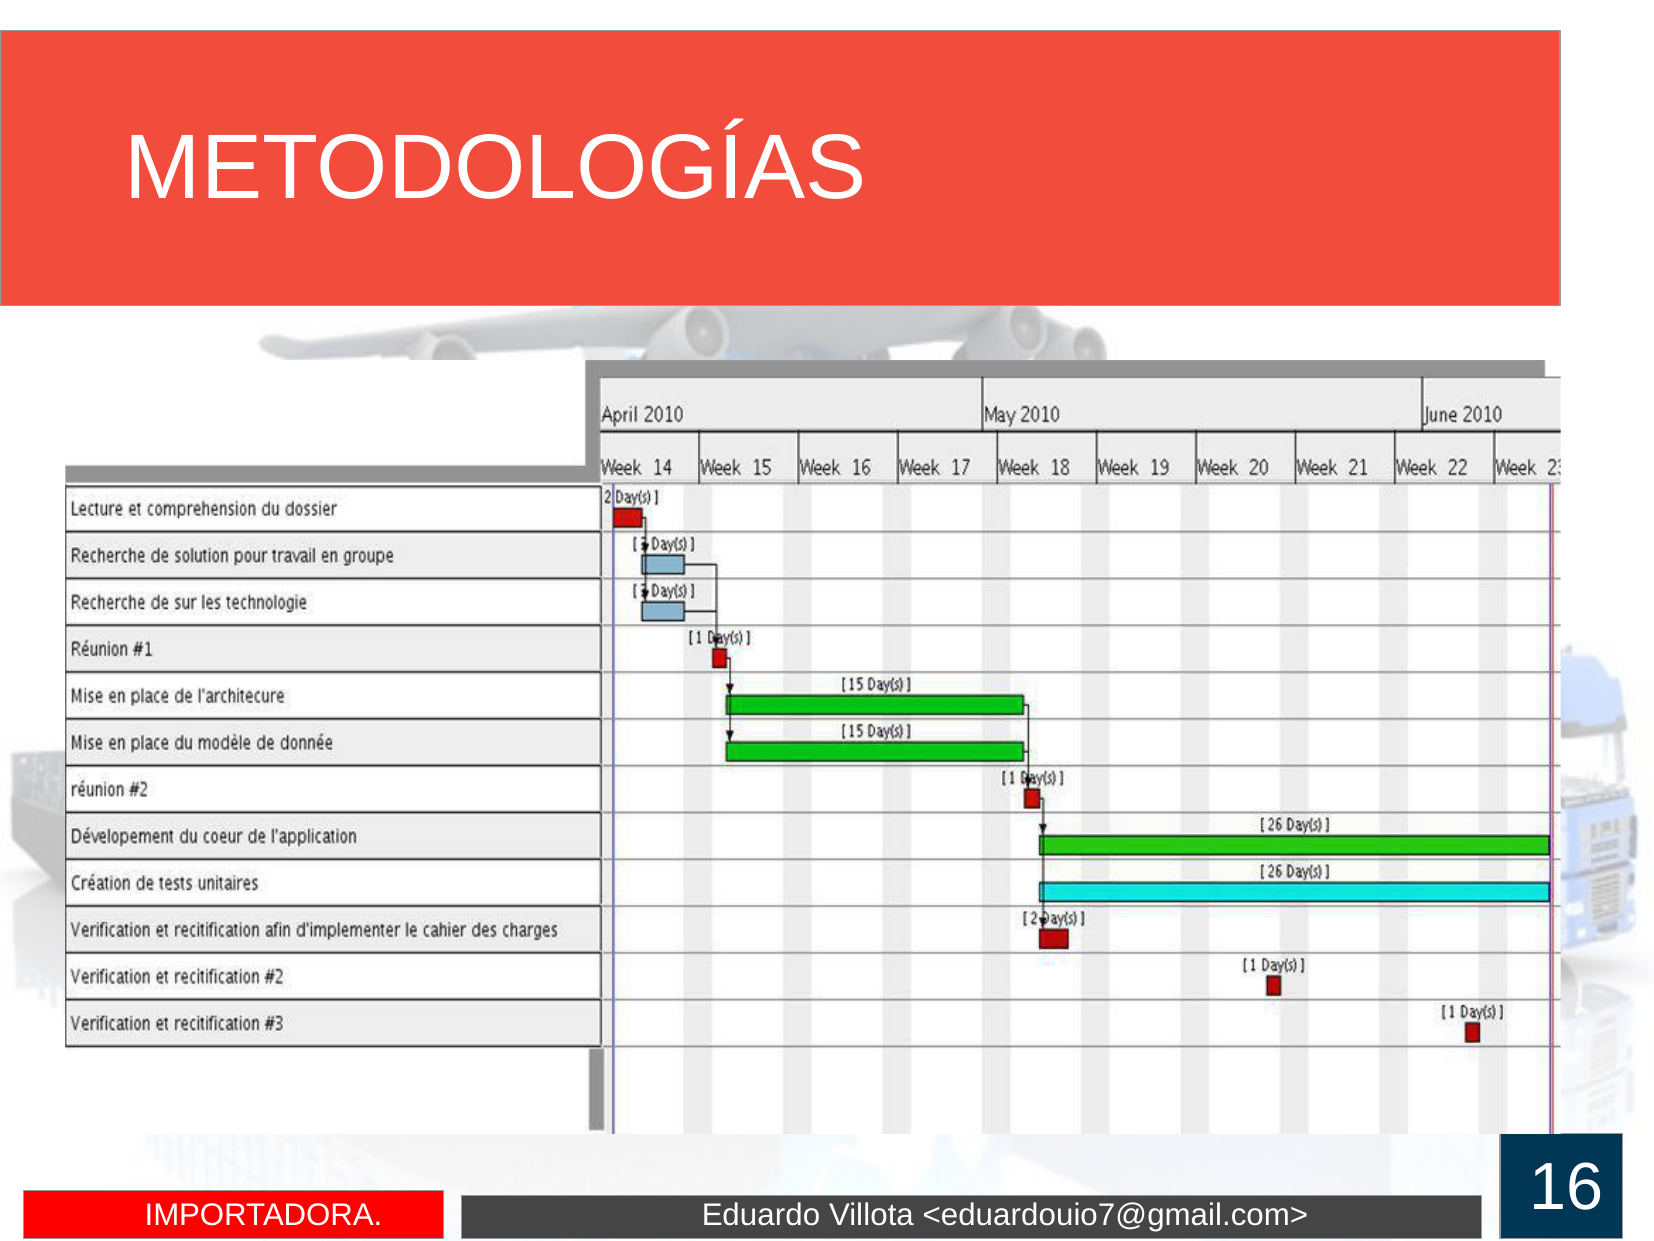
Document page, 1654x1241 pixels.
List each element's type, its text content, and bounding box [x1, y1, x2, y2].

text_box [23, 1190, 129, 1239]
text_box 16 [1515, 1141, 1623, 1241]
text_box Eduardo Villota <eduardouio7@gmail.com> [687, 1189, 1325, 1240]
picture [0, 0, 1654, 1241]
text_box [461, 1195, 687, 1239]
text_box IMPORTADORA. [129, 1189, 398, 1240]
text_box METODOLOGÍAS [110, 108, 1482, 226]
text_box [0, 30, 1561, 306]
text_box [1325, 1195, 1482, 1239]
text_box [398, 1190, 444, 1239]
text_box [1500, 1133, 1623, 1239]
